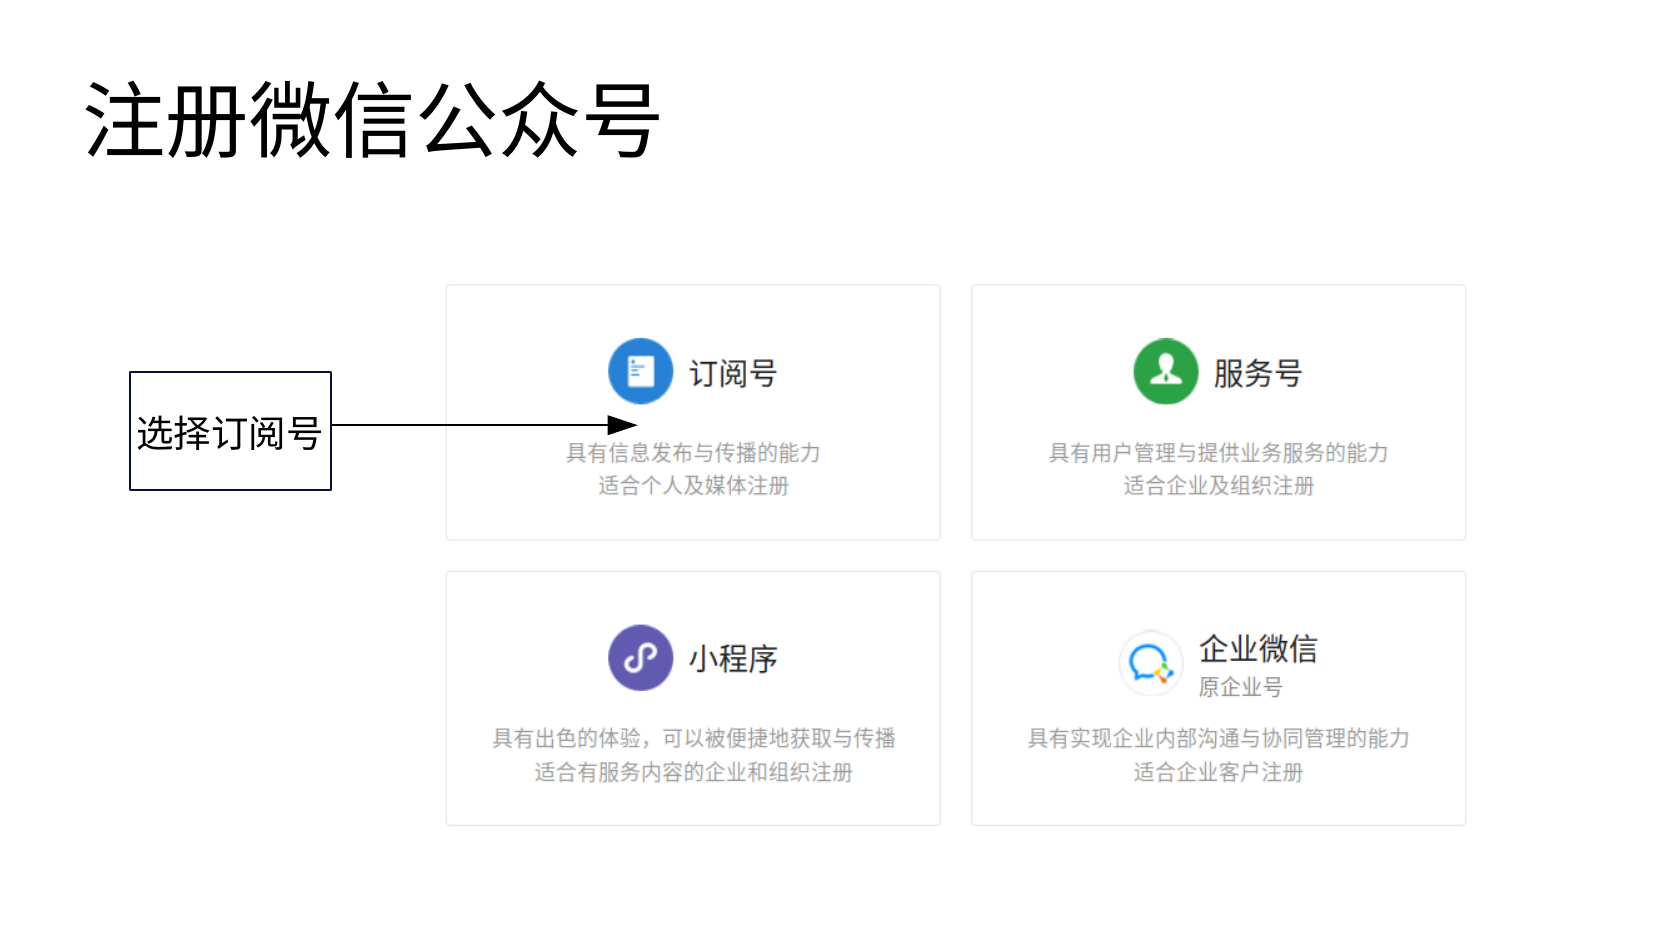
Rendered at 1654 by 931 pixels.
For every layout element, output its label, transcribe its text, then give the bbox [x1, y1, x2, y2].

title 注册微信公众号 [82, 37, 1571, 193]
picture [387, 258, 1514, 850]
text_box 选择订阅号 [129, 372, 331, 491]
